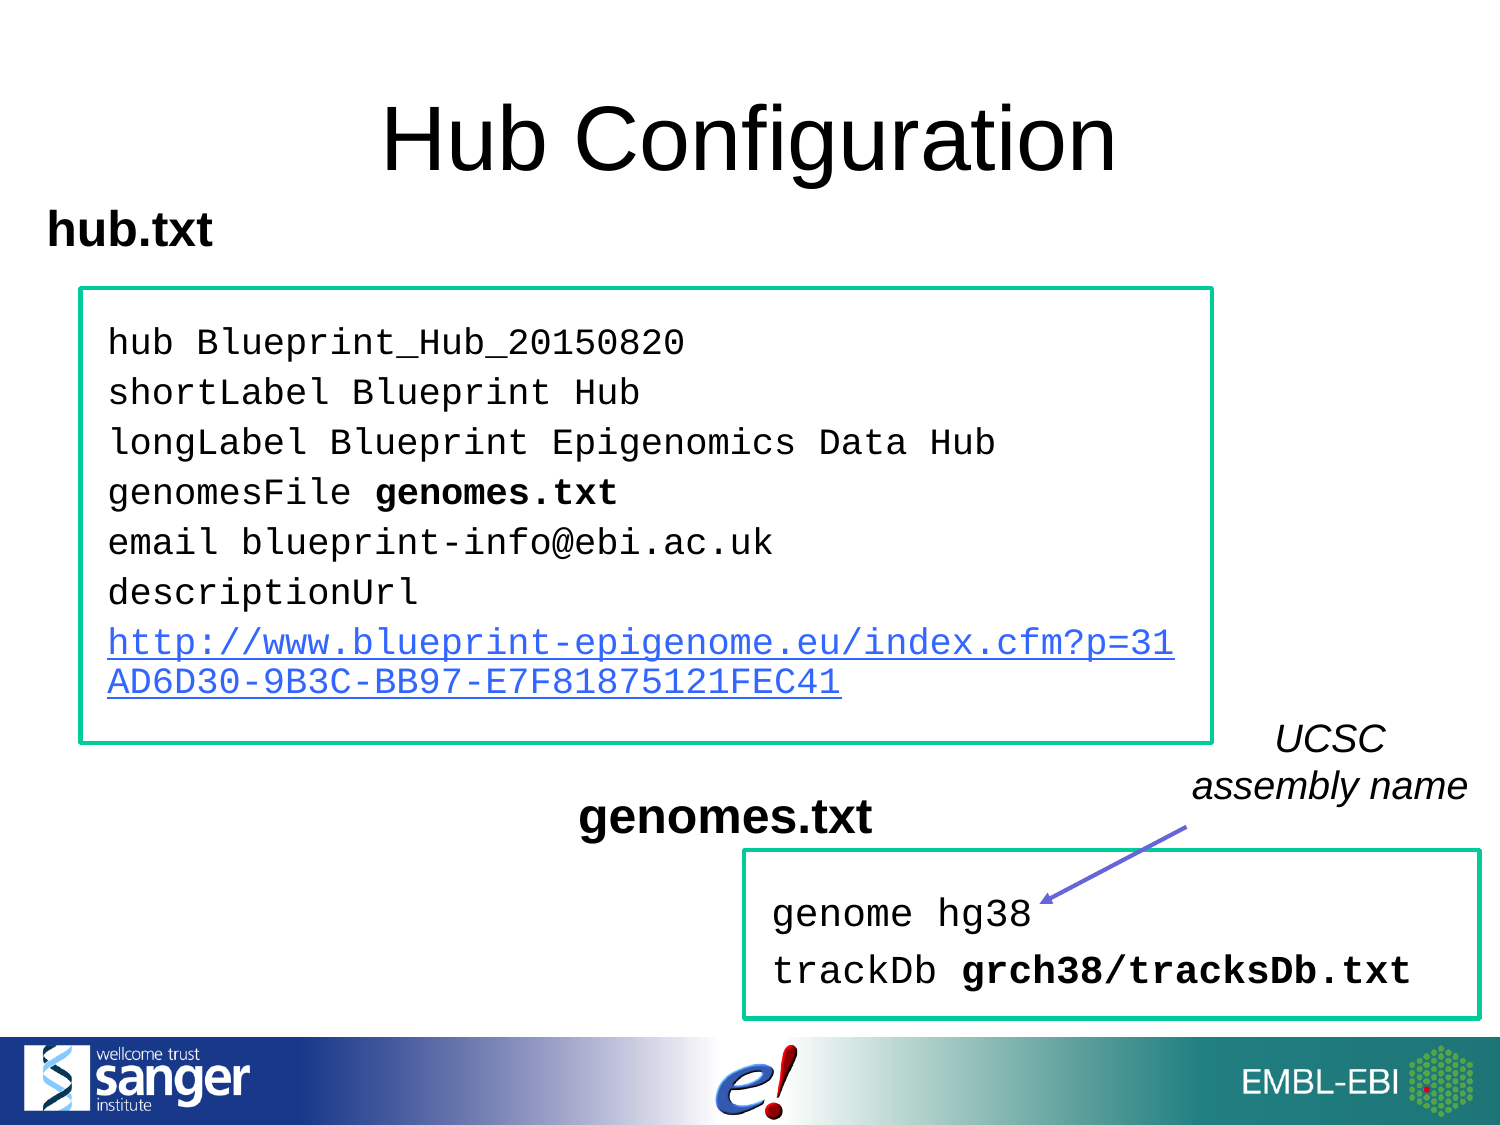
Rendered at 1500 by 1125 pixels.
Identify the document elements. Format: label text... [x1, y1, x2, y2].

text_box genome hg38 trackDb grch38/tracksDb.txt [744, 850, 1480, 1019]
text_box hub.txt [39, 188, 221, 264]
picture [0, 1037, 1500, 1125]
text_box genomes.txt [556, 775, 881, 851]
title Hub Configuration [75, 44, 1425, 233]
text_box hub Blueprint_Hub_20150820 shortLabel Blueprint Hub longLabel Blueprint Epigenomics Data Hub genomesFile genomes.txt email blueprint-info@ebi.ac.uk descriptionUrl http://www.blueprint-epigenome.eu/index.cfm?p=31AD6D30-9B3C-BB97-E7F81875121FEC41 [80, 288, 1212, 744]
text_box UCSC assembly name [1184, 705, 1477, 816]
